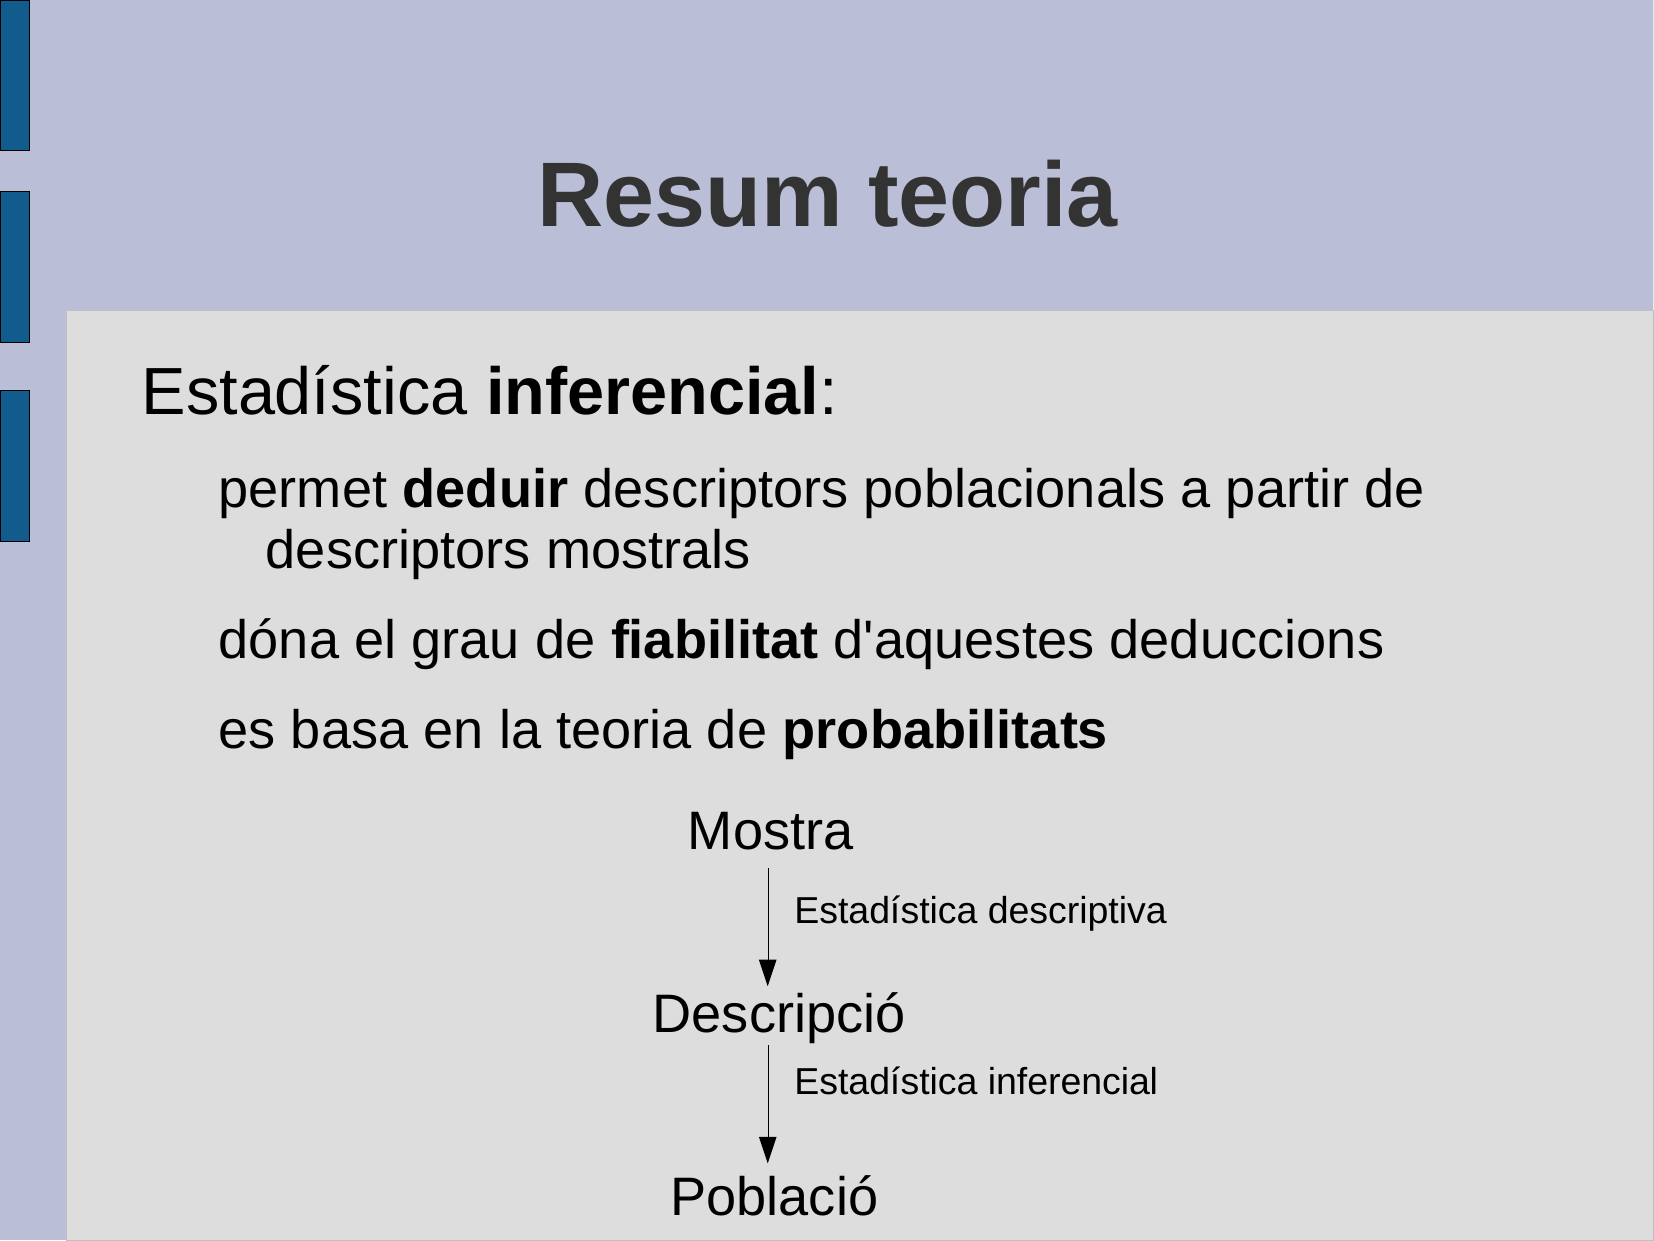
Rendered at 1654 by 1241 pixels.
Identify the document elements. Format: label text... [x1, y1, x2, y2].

text_box Mostra [673, 792, 880, 875]
text_box Estadística inferencial: permet deduir descriptors poblacionals a partir de descriptors mostrals dóna el grau de fiabilitat d'aquestes deduccions es basa en la teoria de probabilitats [124, 354, 1506, 807]
text_box Població [655, 1158, 898, 1241]
text_box Estadística inferencial [779, 1053, 1173, 1115]
text_box Estadística descriptiva [779, 882, 1182, 944]
title Resum teoria [121, 91, 1534, 299]
text_box Descripció [637, 975, 922, 1058]
